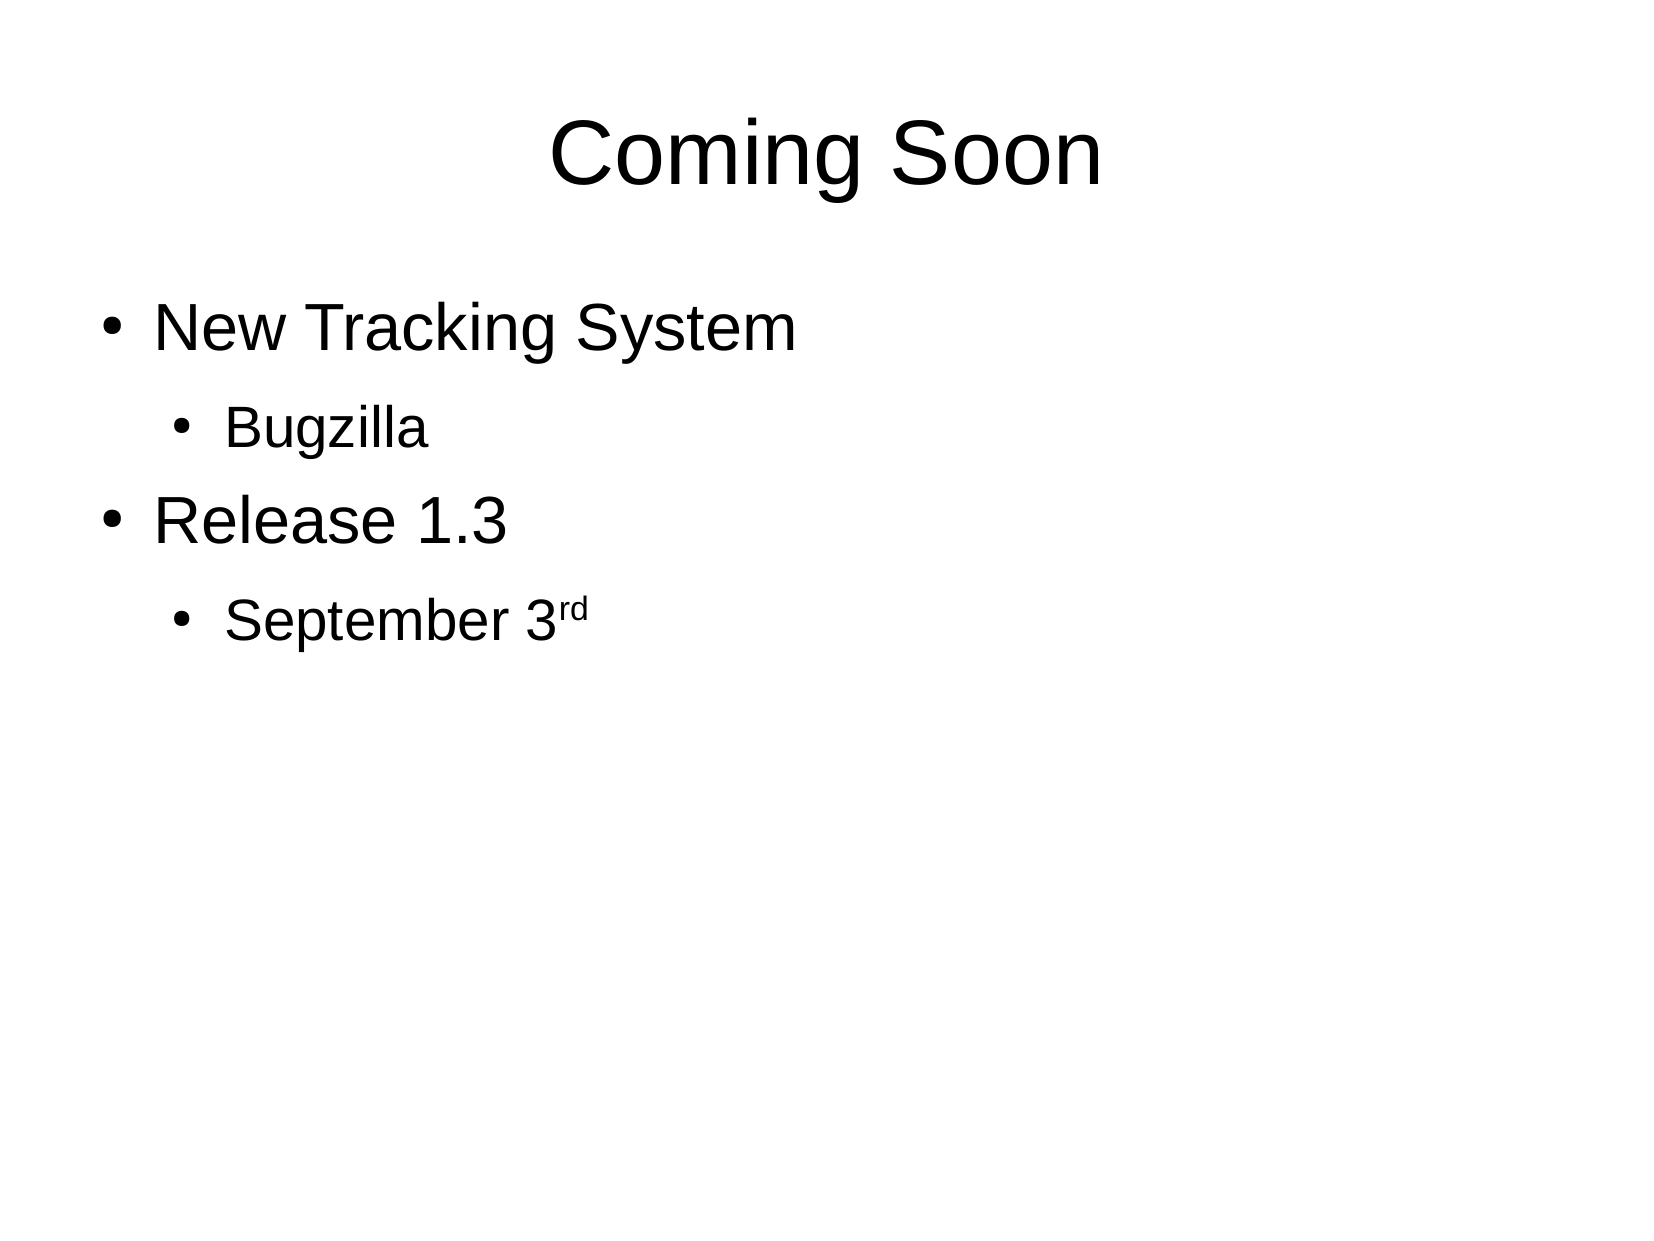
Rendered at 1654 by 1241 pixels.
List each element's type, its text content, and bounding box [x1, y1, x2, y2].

list New Tracking System Bugzilla Release 1.3 September 3rd [82, 290, 1571, 1109]
title Coming Soon [82, 49, 1571, 257]
